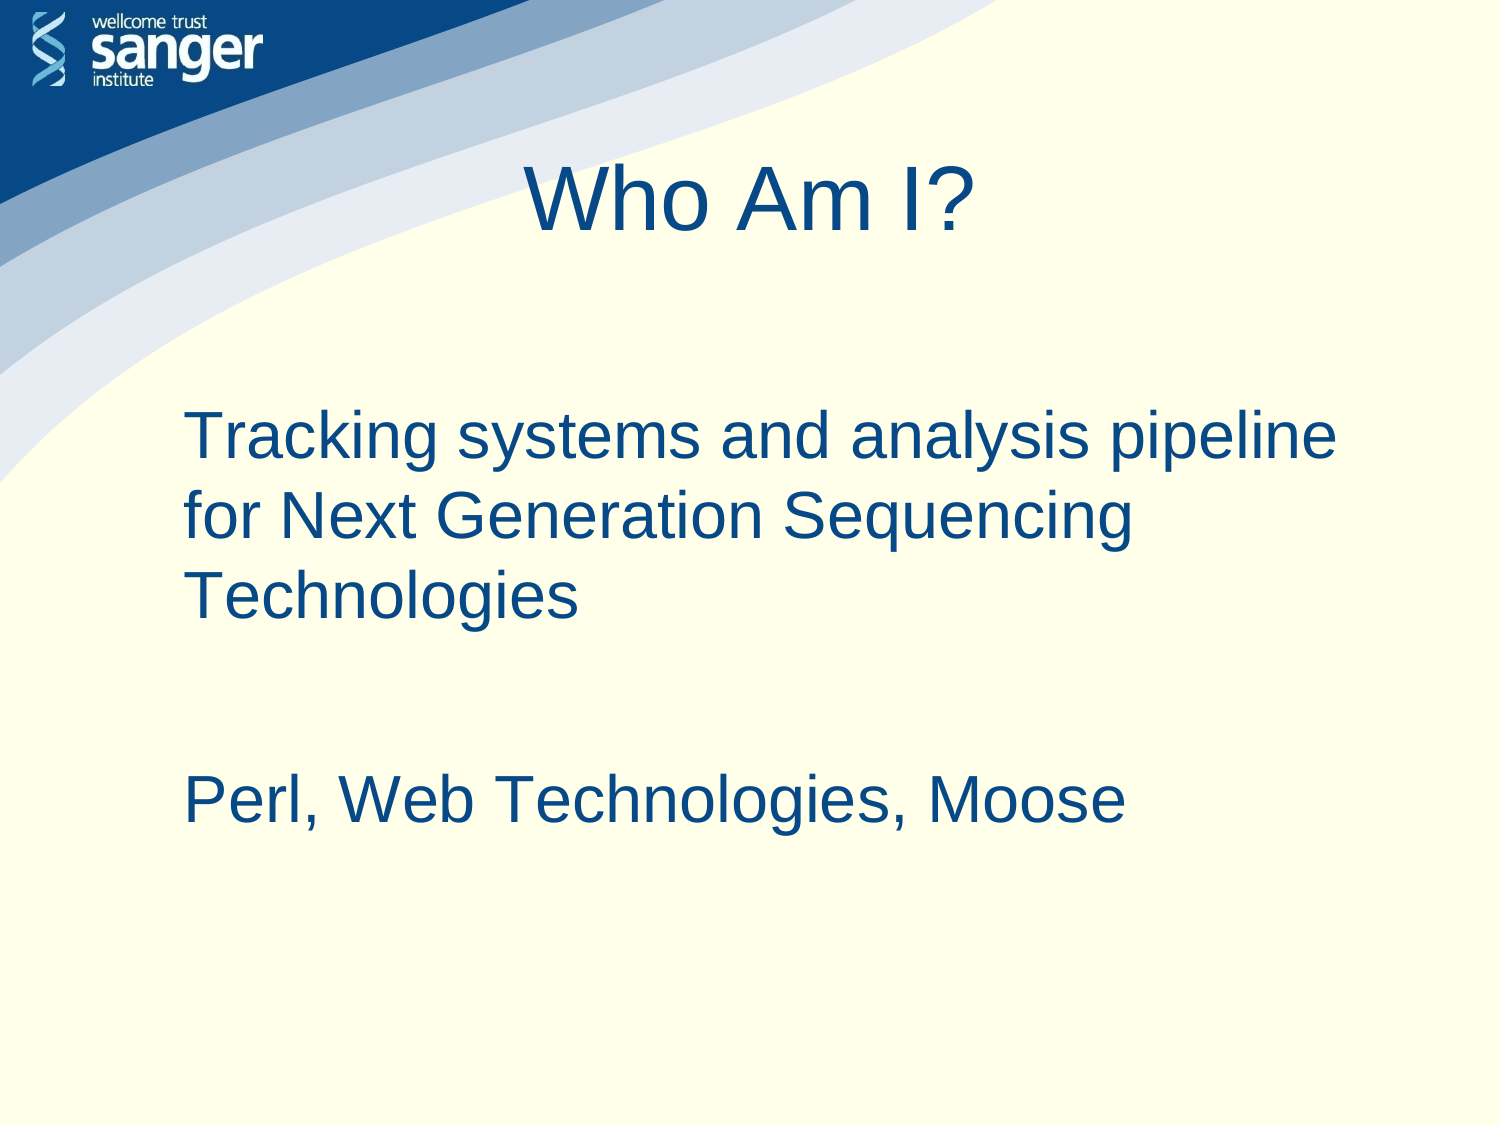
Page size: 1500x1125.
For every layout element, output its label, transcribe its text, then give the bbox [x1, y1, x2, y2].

title Who Am I? [112, 75, 1388, 312]
picture [12, 12, 263, 86]
list Tracking systems and analysis pipeline for Next Generation Sequencing Technologies Perl, Web Technologies, Moose [112, 383, 1388, 916]
